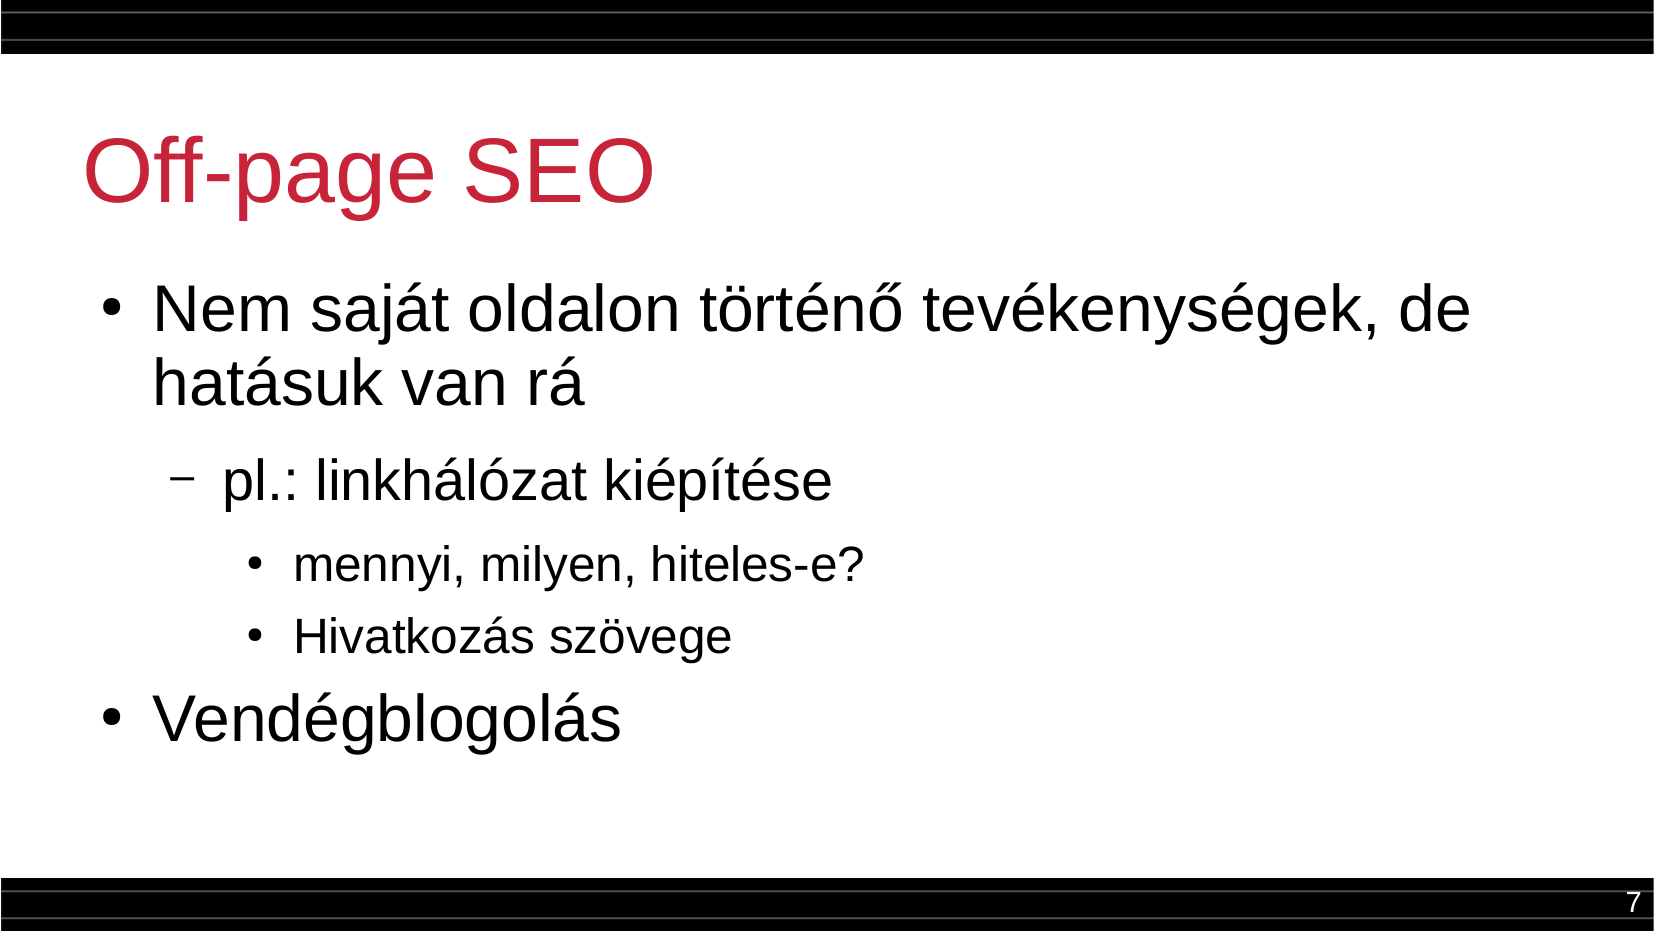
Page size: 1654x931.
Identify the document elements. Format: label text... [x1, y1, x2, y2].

list Nem saját oldalon történő tevékenységek, de hatásuk van rá pl.: linkhálózat kiépítése mennyi, milyen, hiteles-e? Hivatkozás szövege Vendégblogolás [82, 271, 1571, 758]
title Off-page SEO [82, 92, 1571, 249]
picture [1, 0, 1654, 54]
picture [1, 878, 1654, 931]
